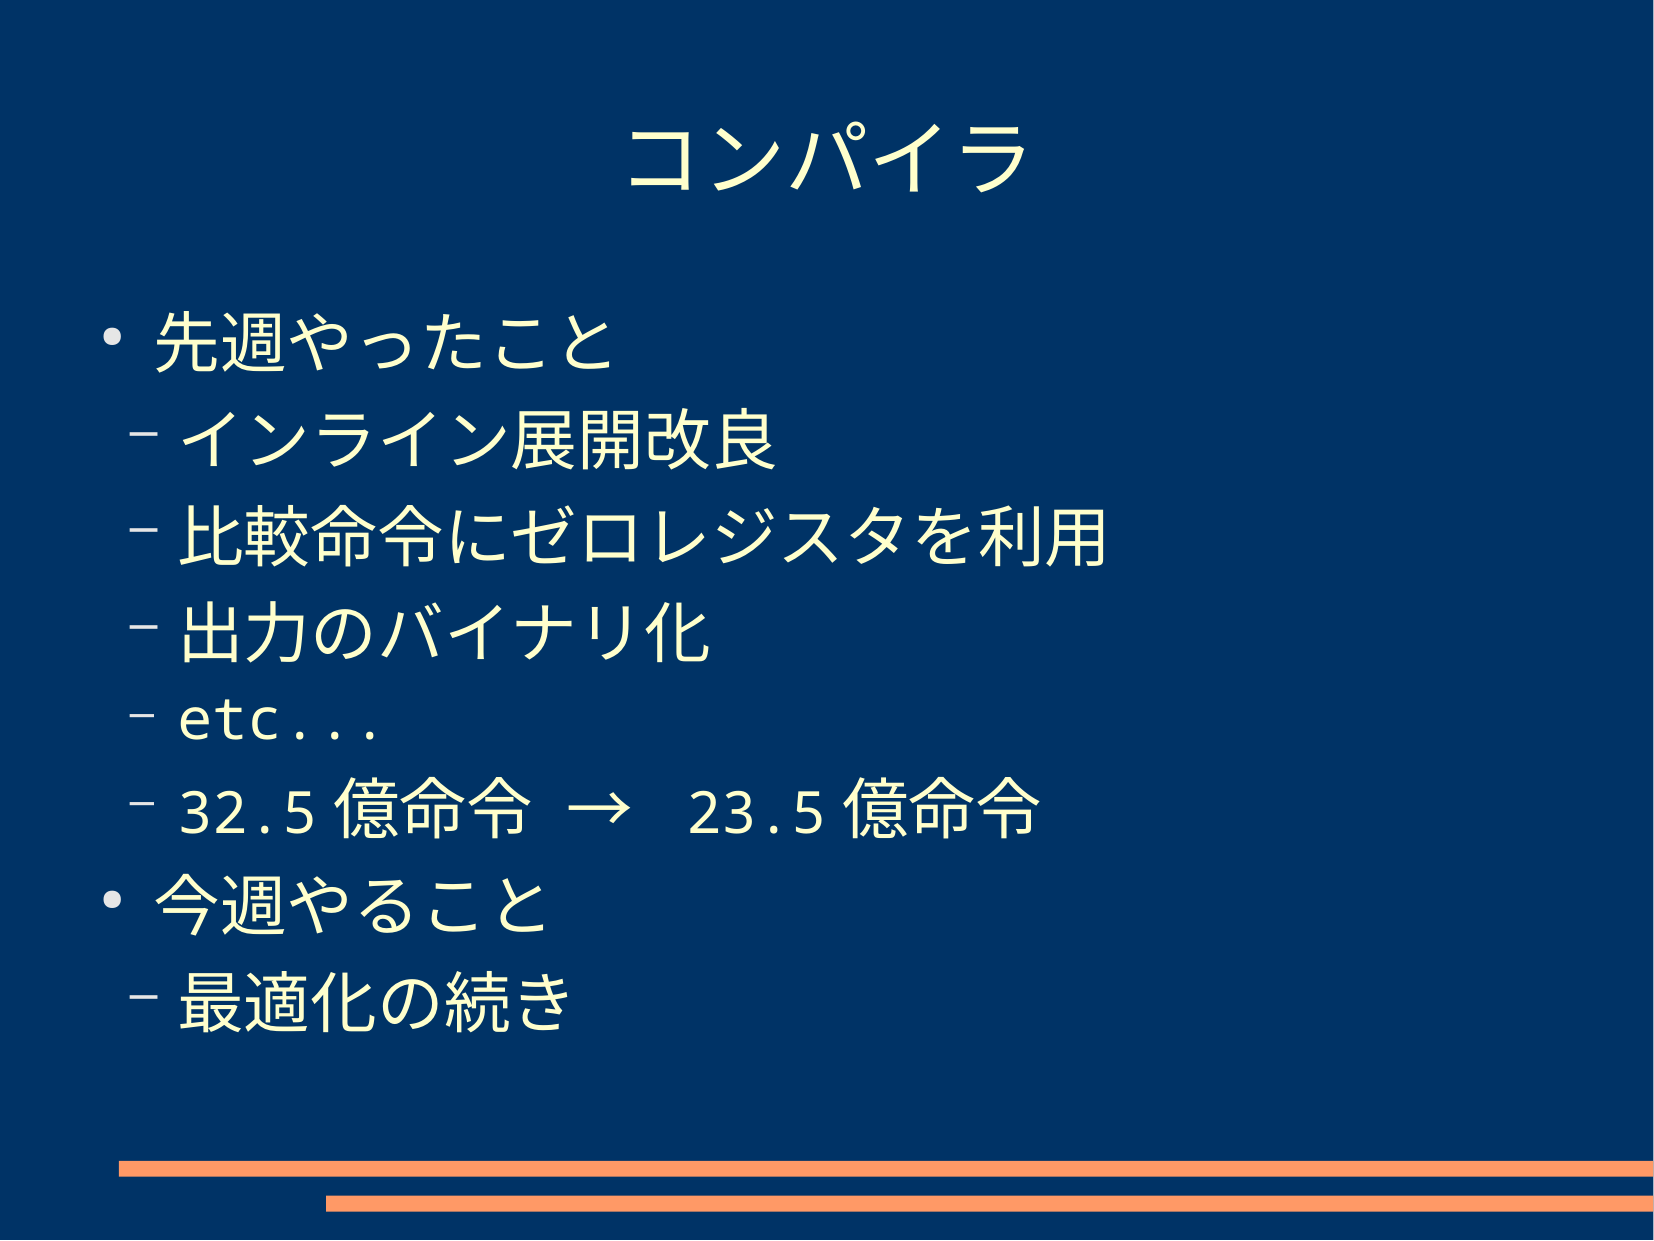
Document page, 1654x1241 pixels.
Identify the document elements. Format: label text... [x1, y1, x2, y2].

title コンパイラ [82, 49, 1571, 257]
list 先週やったこと インライン展開改良 比較命令にゼロレジスタを利用 出力のバイナリ化 etc... 32.5億命令 → 23.5億命令 今週やること 最適化の続き [82, 290, 1571, 1109]
